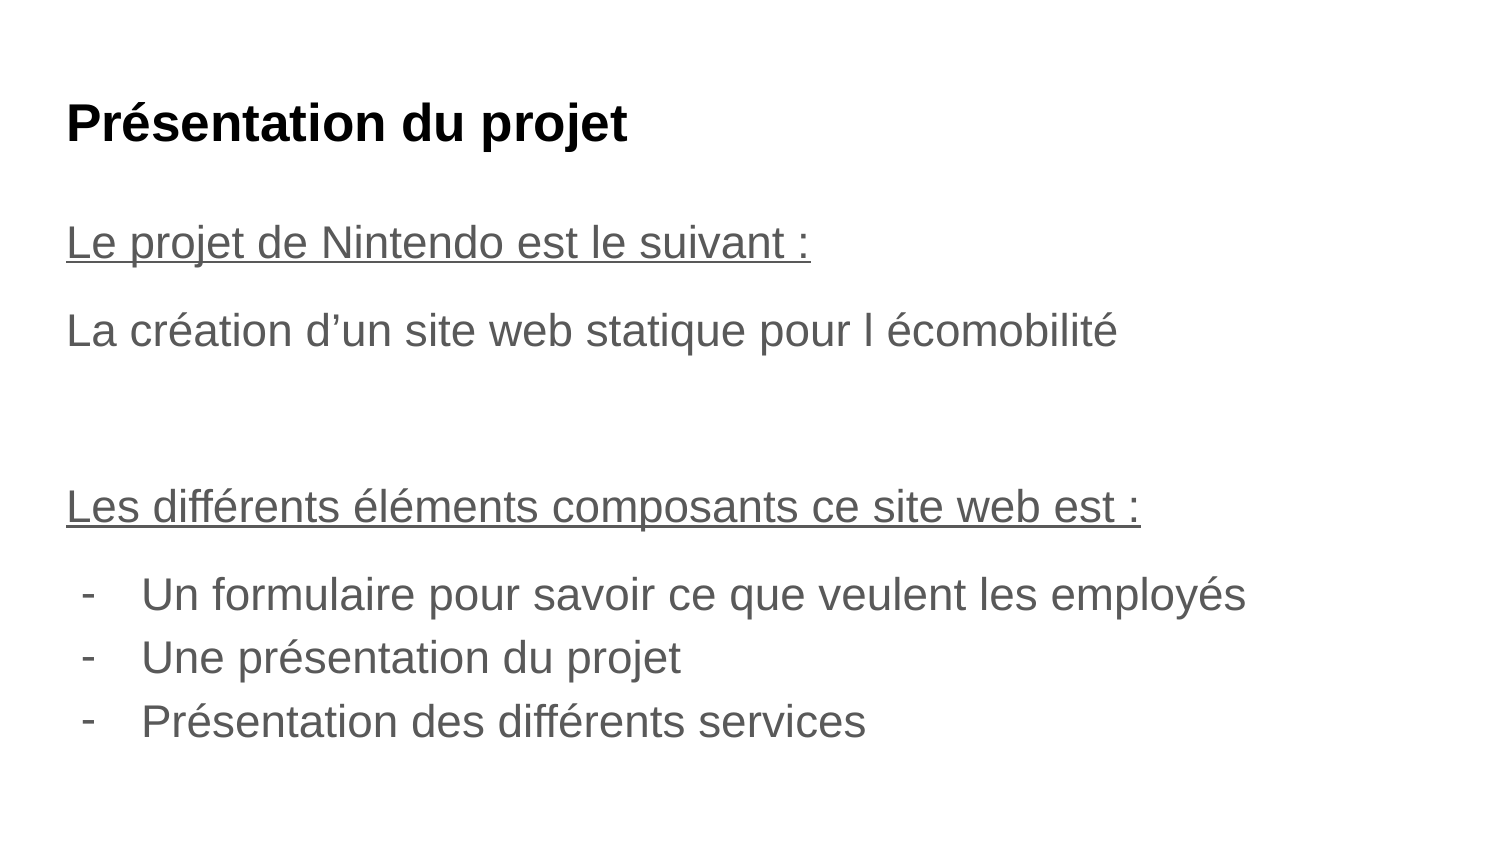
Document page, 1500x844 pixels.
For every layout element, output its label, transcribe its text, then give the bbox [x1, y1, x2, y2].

list Le projet de Nintendo est le suivant : La création d’un site web statique pour l écomobilité Les différents éléments composants ce site web est : Un formulaire pour savoir ce que veulent les employés Une présentation du projet Présentation des différents services [51, 189, 1449, 750]
title Présentation du projet [51, 72, 1449, 167]
